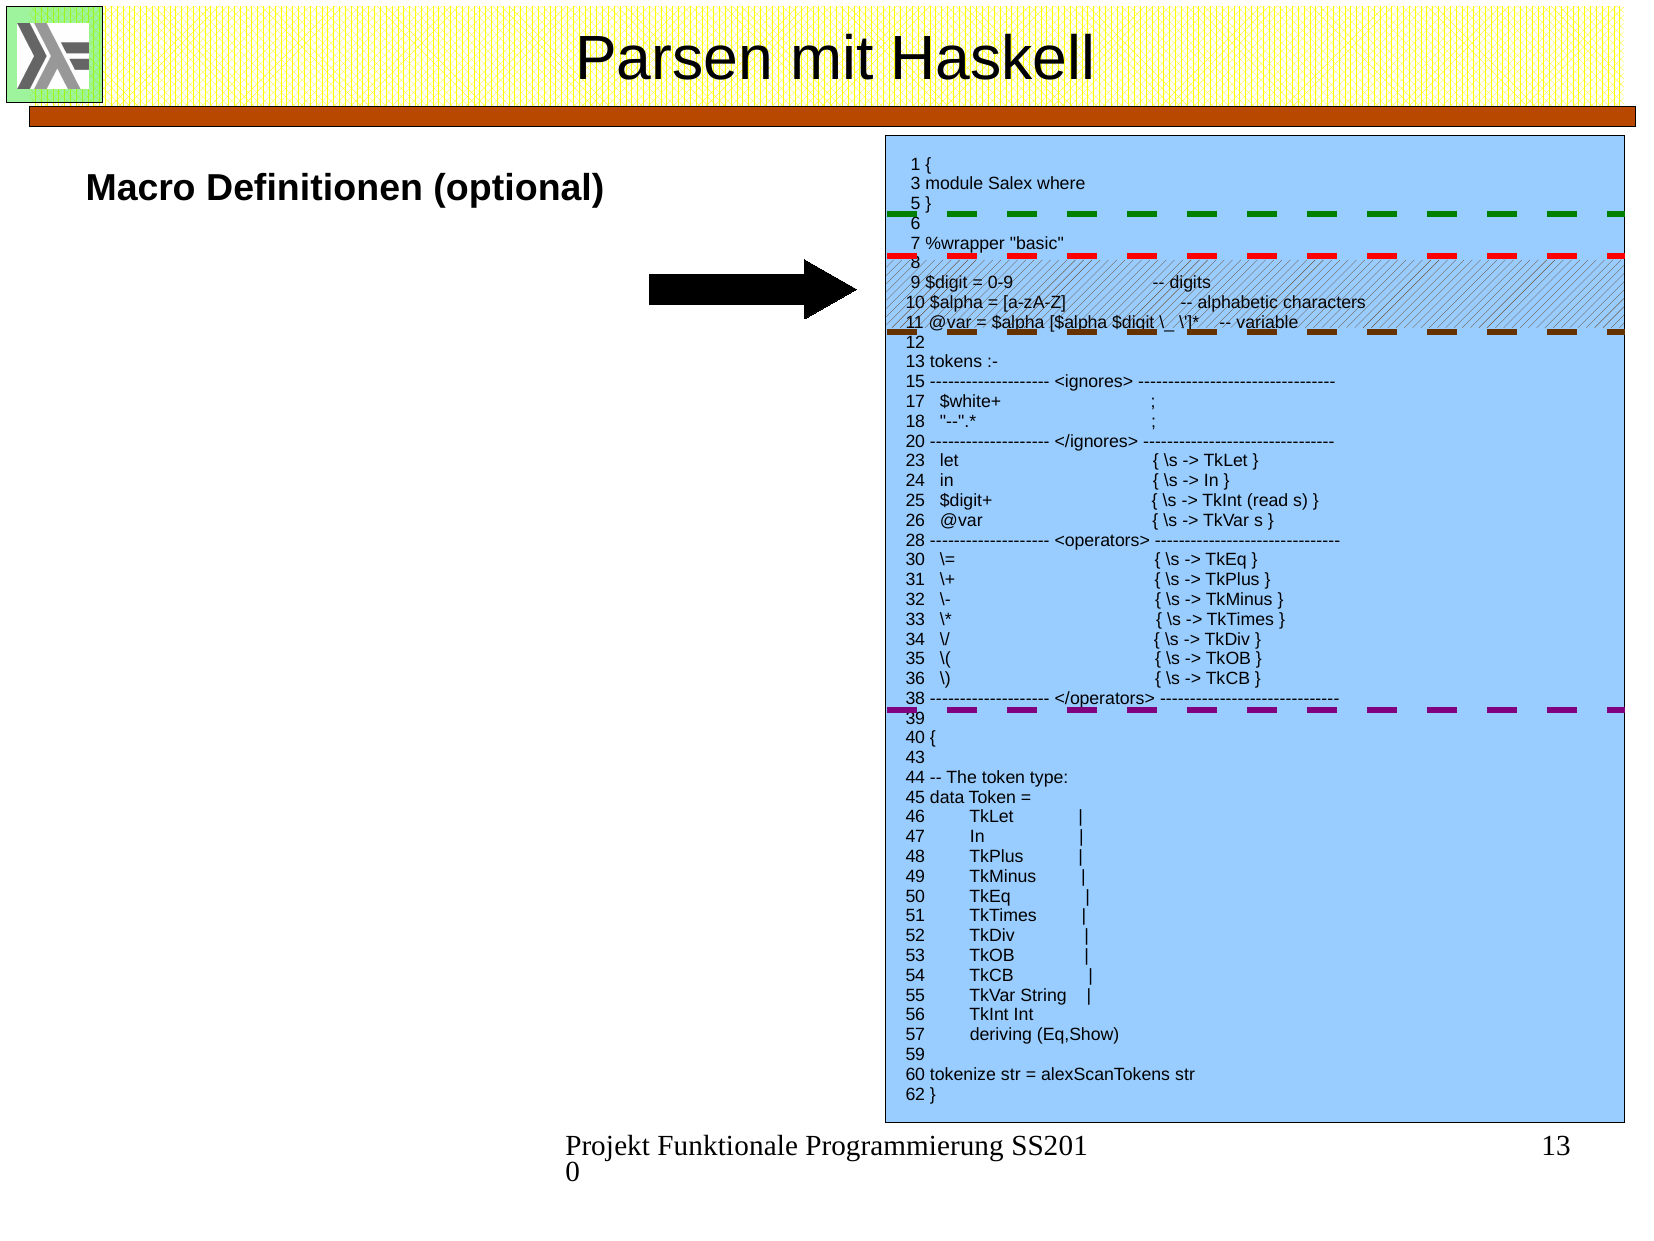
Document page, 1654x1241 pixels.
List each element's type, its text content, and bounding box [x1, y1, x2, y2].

text_box Macro Definitionen (optional) [70, 159, 839, 987]
text_box 1 { 3 module Salex where 5 } 6 7 %wrapper "basic" 8 9 $digit = 0-9 -- digits 10 $alpha = [a-zA-Z] -- alphabetic characters 11 @var = $alpha [$alpha $digit \_ \']* -- variable 12 13 tokens :- 15 -------------------- <ignores> --------------------------------- 17 $white+ ; 18 "--".* ; 20 -------------------- </ignores> -------------------------------- 23 let { \s -> TkLet } 24 in { \s -> In } 25 $digit+ { \s -> TkInt (read s) } 26 @var { \s -> TkVar s } 28 -------------------- <operators> ------------------------------- 30 \= { \s -> TkEq } 31 \+ { \s -> TkPlus } 32 \- { \s -> TkMinus } 33 \* { \s -> TkTimes } 34 \/ { \s -> TkDiv } 35 \( { \s -> TkOB } 36 \) { \s -> TkCB } 38 -------------------- </operators> ------------------------------ 39 40 { 43 44 -- The token type: 45 data Token = 46 TkLet | 47 In | 48 TkPlus | 49 TkMinus | 50 TkEq | 51 TkTimes | 52 TkDiv | 53 TkOB | 54 TkCB | 55 TkVar String | 56 TkInt Int 57 deriving (Eq,Show) 59 60 tokenize str = alexScanTokens str 62 } [885, 328, 1625, 1123]
text_box 1 { 3 module Salex where 5 } 6 7 %wrapper "basic" 8 9 $digit = 0-9 -- digits 10 $alpha = [a-zA-Z] -- alphabetic characters 11 @var = $alpha [$alpha $digit \_ \']* -- variable 12 13 tokens :- 15 -------------------- <ignores> --------------------------------- 17 $white+ ; 18 "--".* ; 20 -------------------- </ignores> -------------------------------- 23 let { \s -> TkLet } 24 in { \s -> In } 25 $digit+ { \s -> TkInt (read s) } 26 @var { \s -> TkVar s } 28 -------------------- <operators> ------------------------------- 30 \= { \s -> TkEq } 31 \+ { \s -> TkPlus } 32 \- { \s -> TkMinus } 33 \* { \s -> TkTimes } 34 \/ { \s -> TkDiv } 35 \( { \s -> TkOB } 36 \) { \s -> TkCB } 38 -------------------- </operators> ------------------------------ 39 40 { 43 44 -- The token type: 45 data Token = 46 TkLet | 47 In | 48 TkPlus | 49 TkMinus | 50 TkEq | 51 TkTimes | 52 TkDiv | 53 TkOB | 54 TkCB | 55 TkVar String | 56 TkInt Int 57 deriving (Eq,Show) 59 60 tokenize str = alexScanTokens str 62 } [885, 135, 1625, 259]
text_box [6, 5, 1636, 127]
title Parsen mit Haskell [206, 15, 1465, 101]
text_box [885, 259, 1625, 328]
text_box [839, 279, 857, 300]
picture [17, 23, 89, 89]
